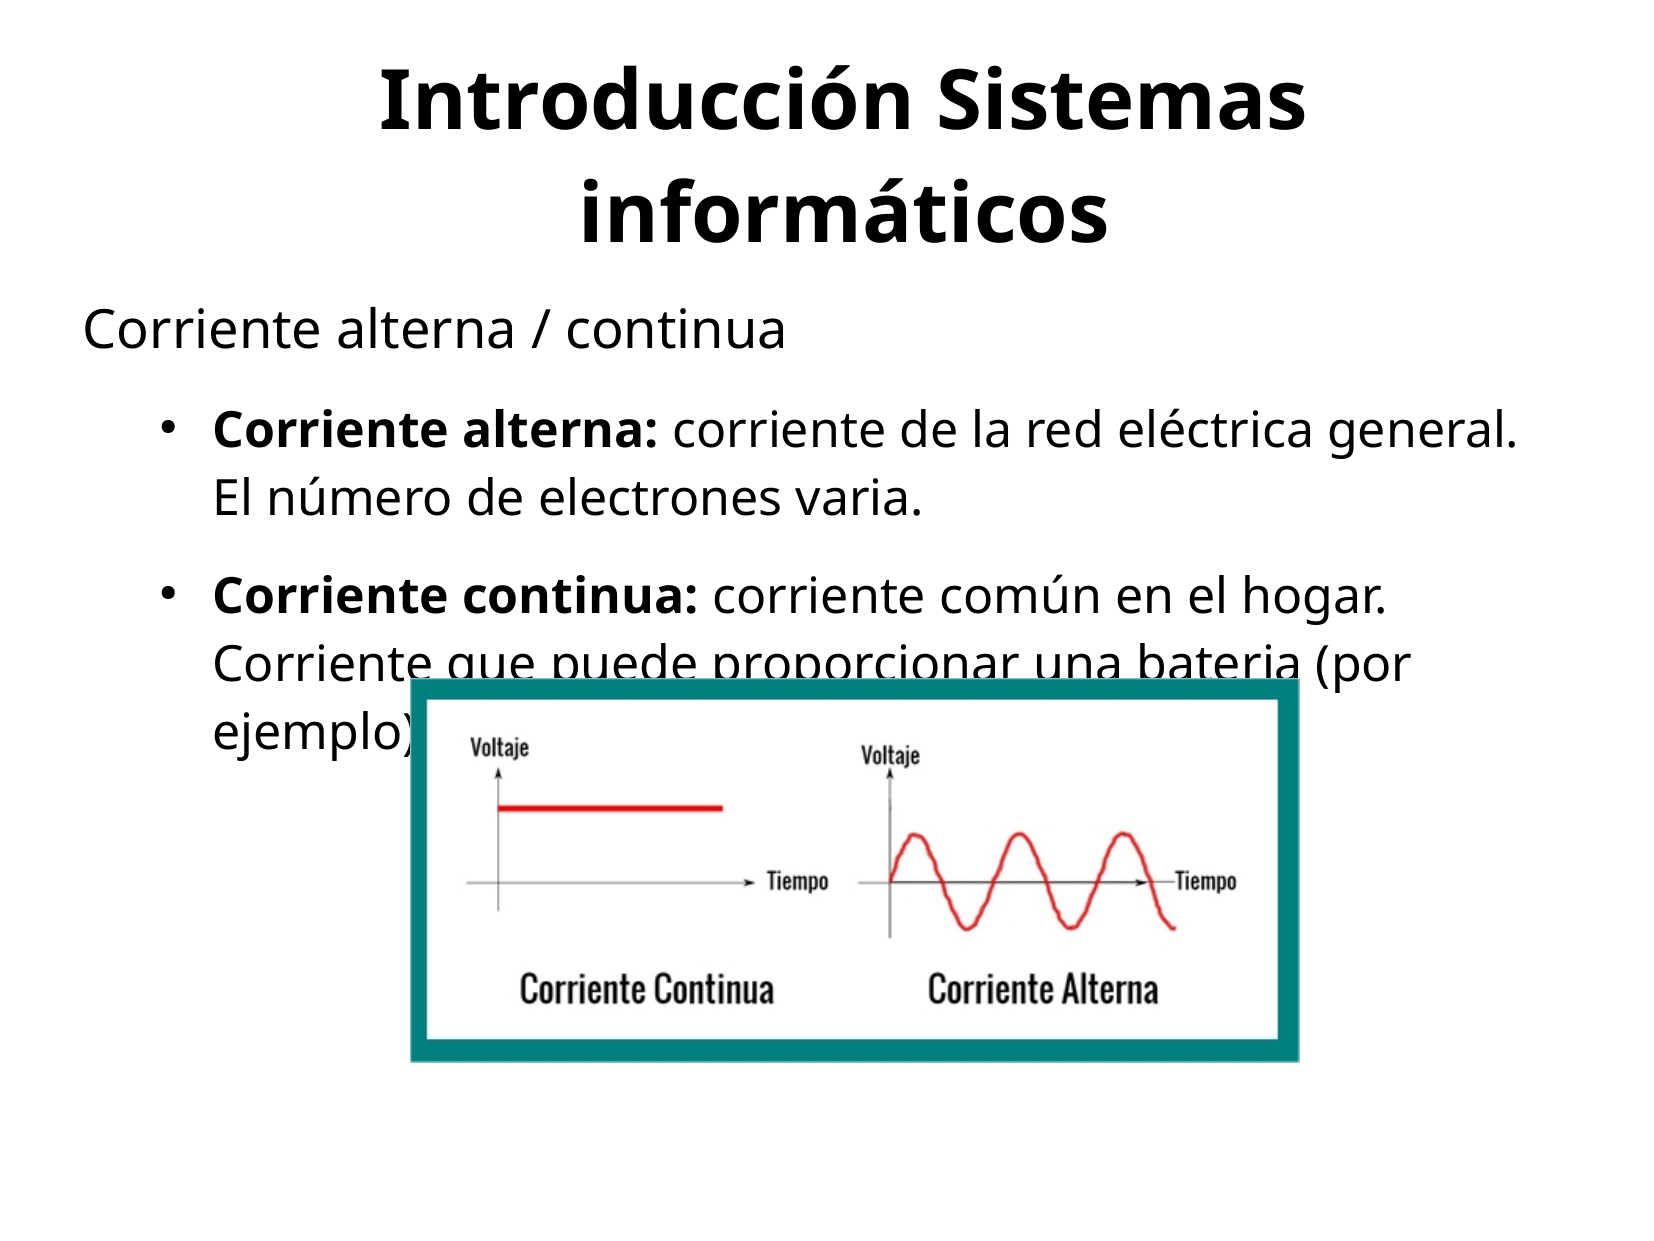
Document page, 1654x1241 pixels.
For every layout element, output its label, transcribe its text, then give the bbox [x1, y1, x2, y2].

picture [410, 678, 1300, 1063]
list Corriente alterna / continua Corriente alterna: corriente de la red eléctrica general. El número de electrones varia. Corriente continua: corriente común en el hogar. Corriente que puede proporcionar una bateria (por ejemplo) [82, 290, 1524, 1146]
title Introducción Sistemas informáticos [177, 70, 1512, 237]
